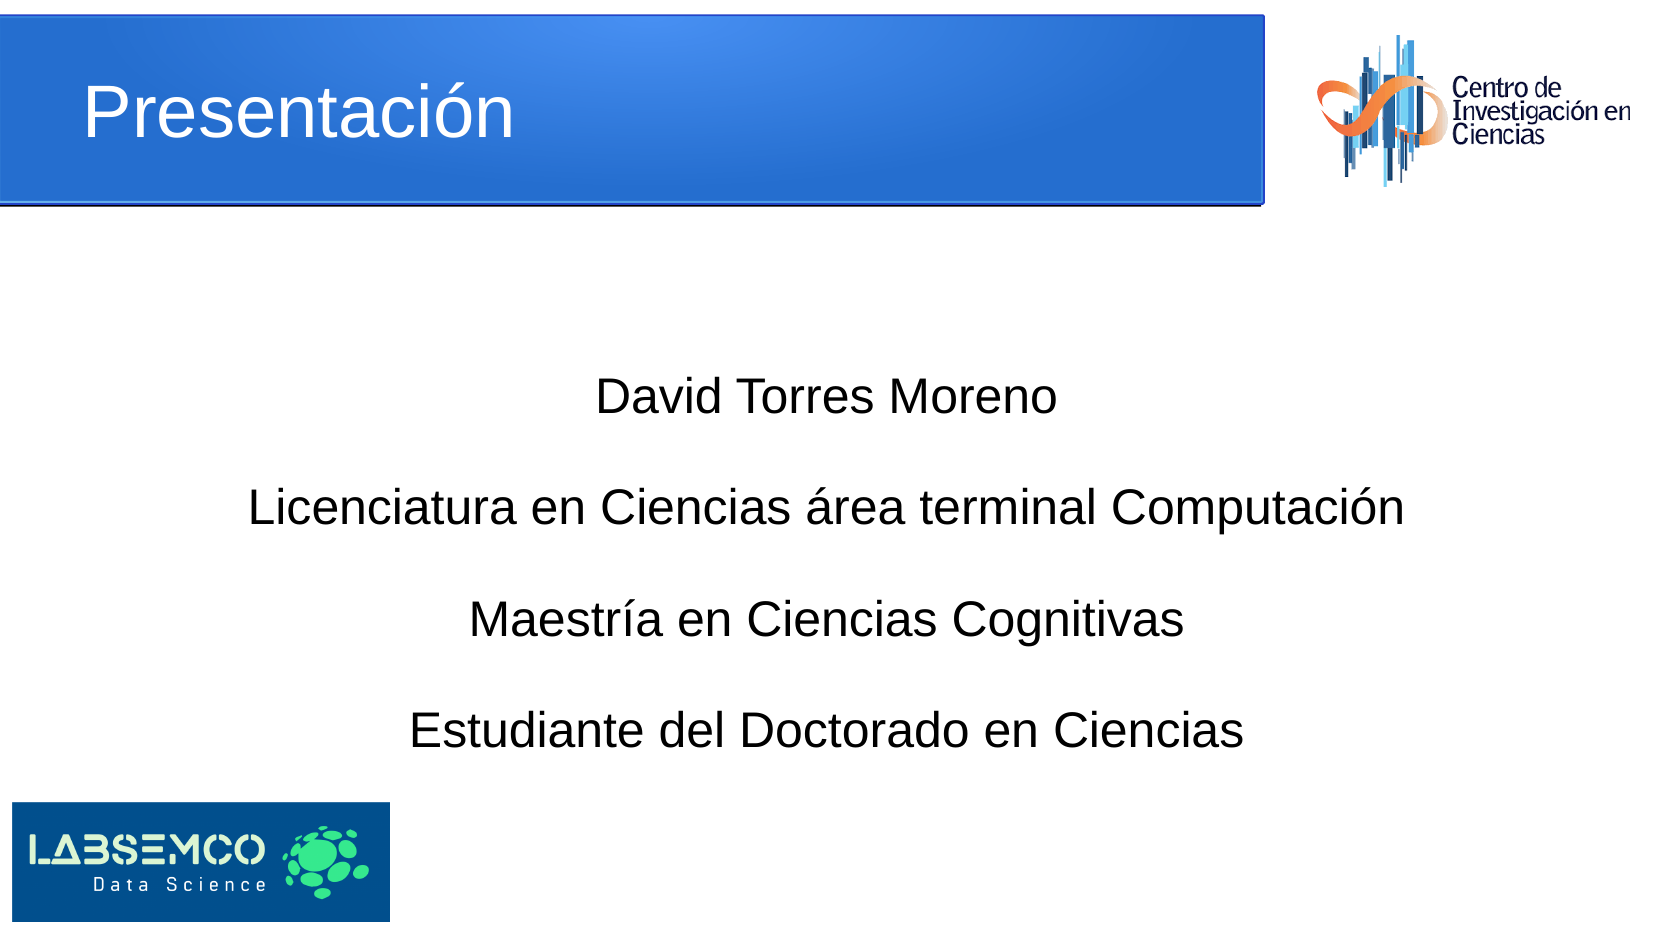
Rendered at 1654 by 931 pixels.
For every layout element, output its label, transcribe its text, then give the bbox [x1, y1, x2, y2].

picture [1317, 35, 1630, 187]
subtitle David Torres Moreno Licenciatura en Ciencias área terminal Computación Maestría en Ciencias Cognitivas Estudiante del Doctorado en Ciencias [82, 236, 1571, 890]
picture [11, 801, 390, 922]
title Presentación [82, 35, 1235, 189]
